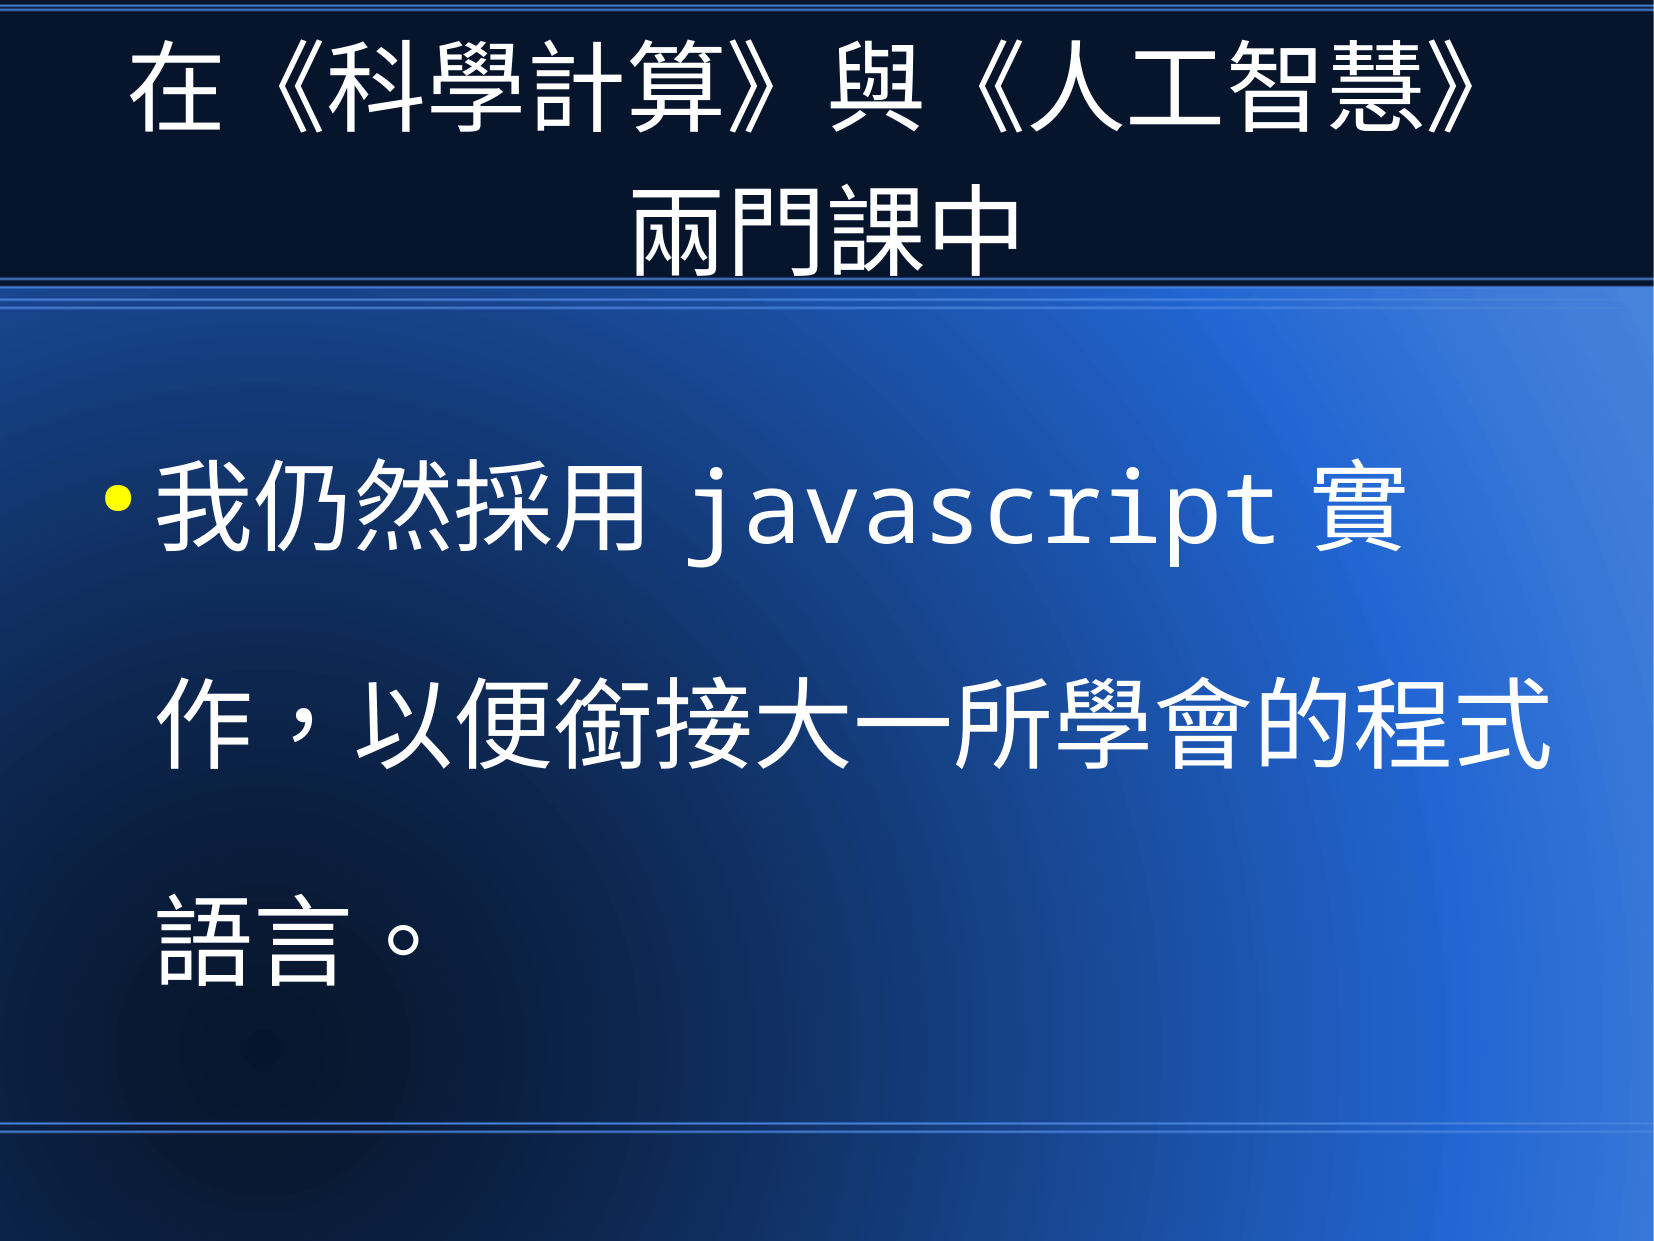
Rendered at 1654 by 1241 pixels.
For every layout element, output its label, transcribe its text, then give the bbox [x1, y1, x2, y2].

picture [0, 0, 1654, 1241]
list 我仍然採用javascript實作，以便銜接大一所學會的程式語言。 [82, 355, 1571, 1241]
title 在《科學計算》與《人工智慧》兩門課中 [82, 32, 1571, 274]
